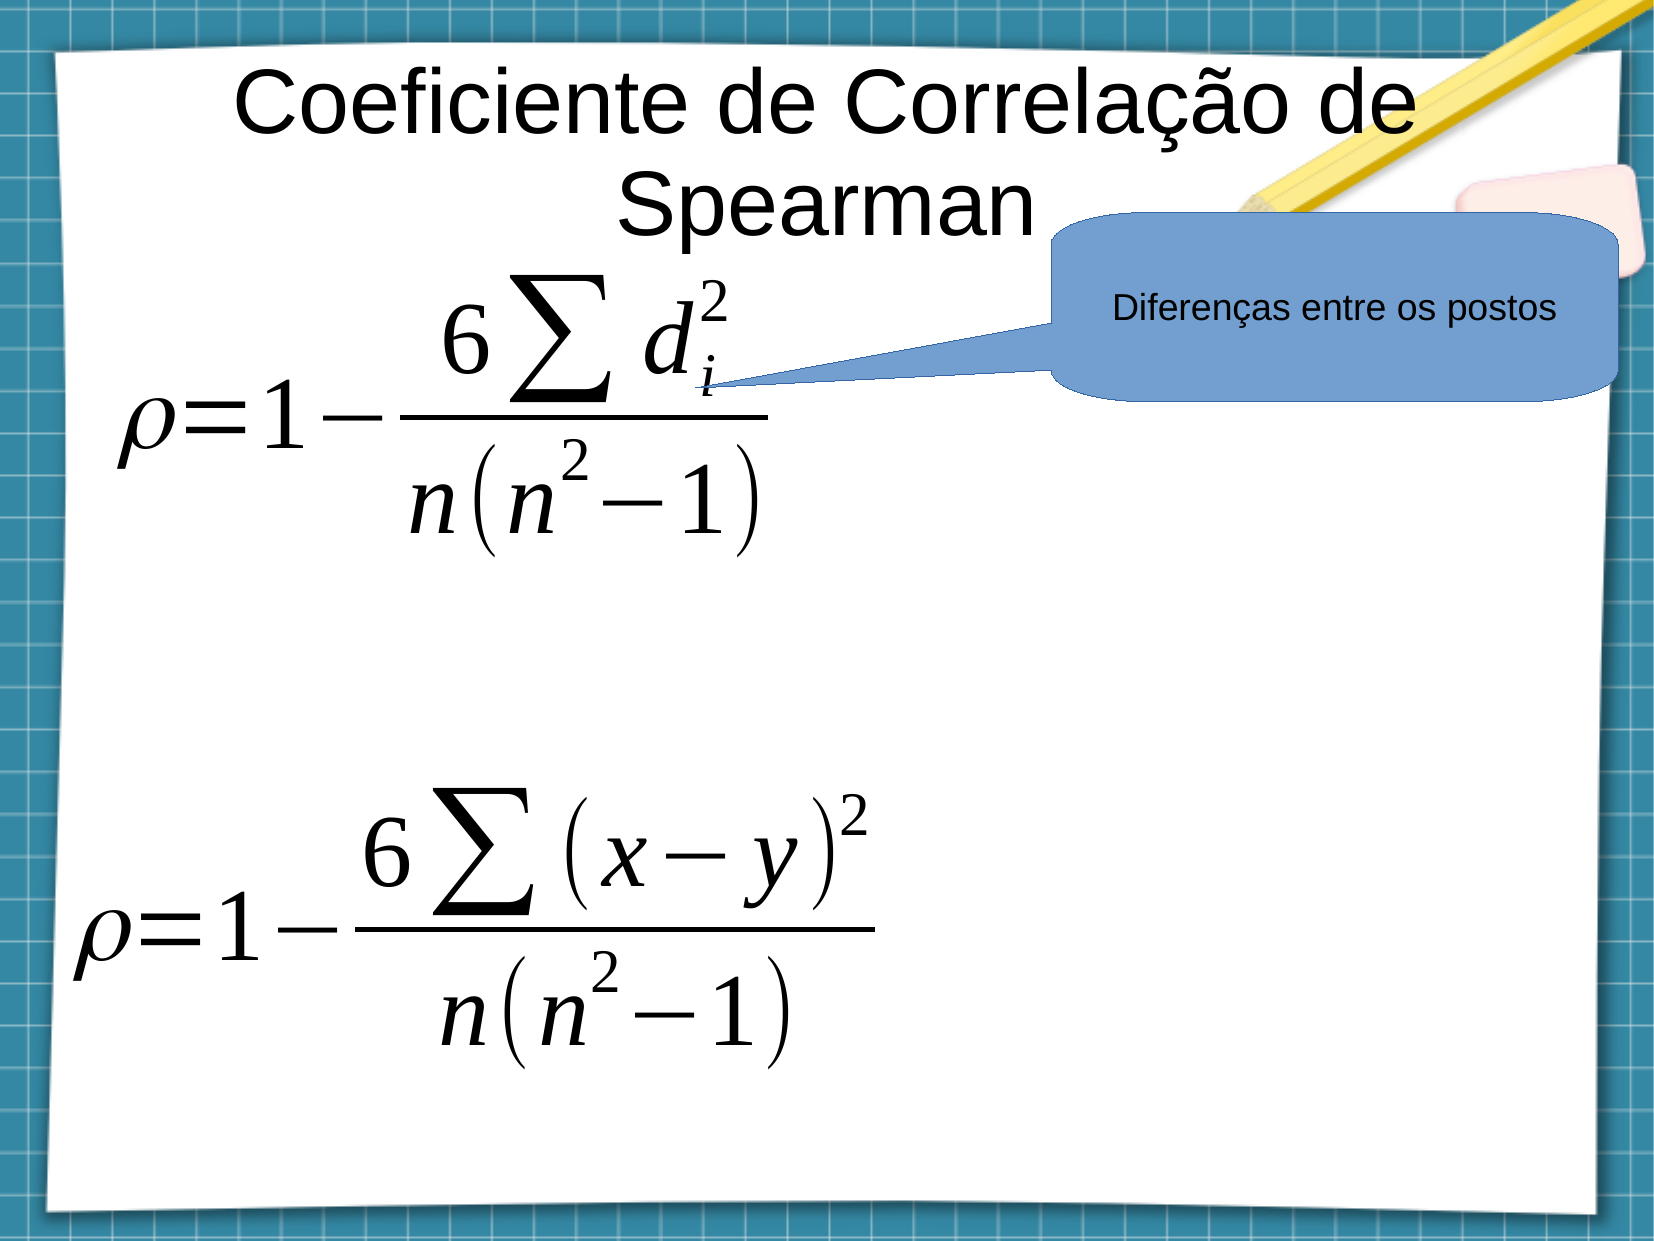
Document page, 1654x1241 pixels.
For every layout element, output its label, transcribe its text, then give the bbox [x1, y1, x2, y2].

picture [0, 0, 1654, 1241]
chart [65, 779, 886, 1075]
chart [110, 265, 780, 563]
title Coeficiente de Correlação de Spearman [82, 49, 1571, 257]
text_box Diferenças entre os postos [695, 212, 1619, 402]
